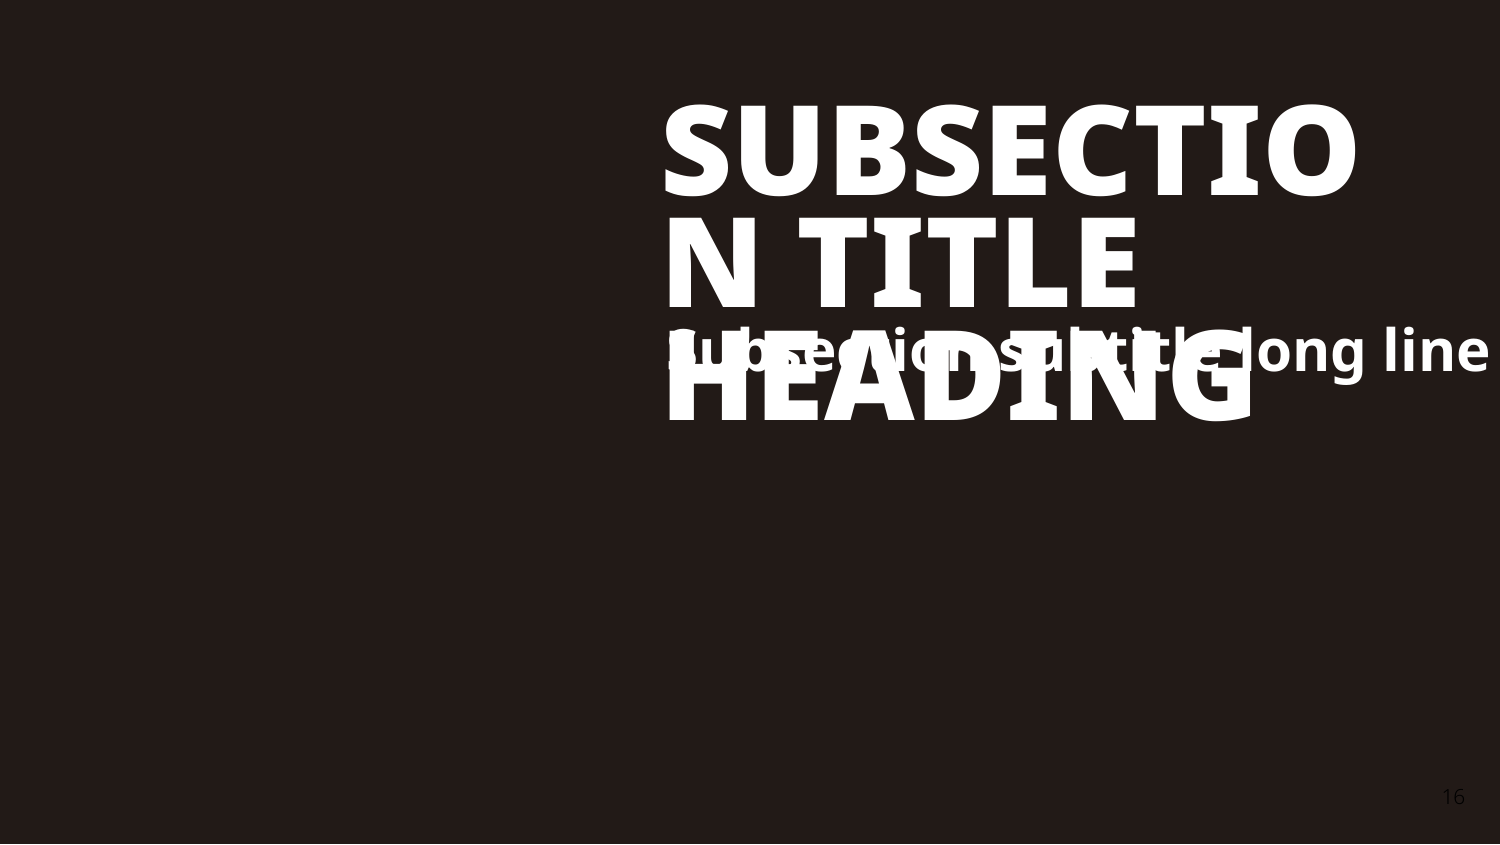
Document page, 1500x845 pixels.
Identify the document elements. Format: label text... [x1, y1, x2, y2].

title Subsection subtitle long line [651, 298, 1500, 407]
title SUBSECTION TITLE HEADING [645, 90, 1442, 346]
